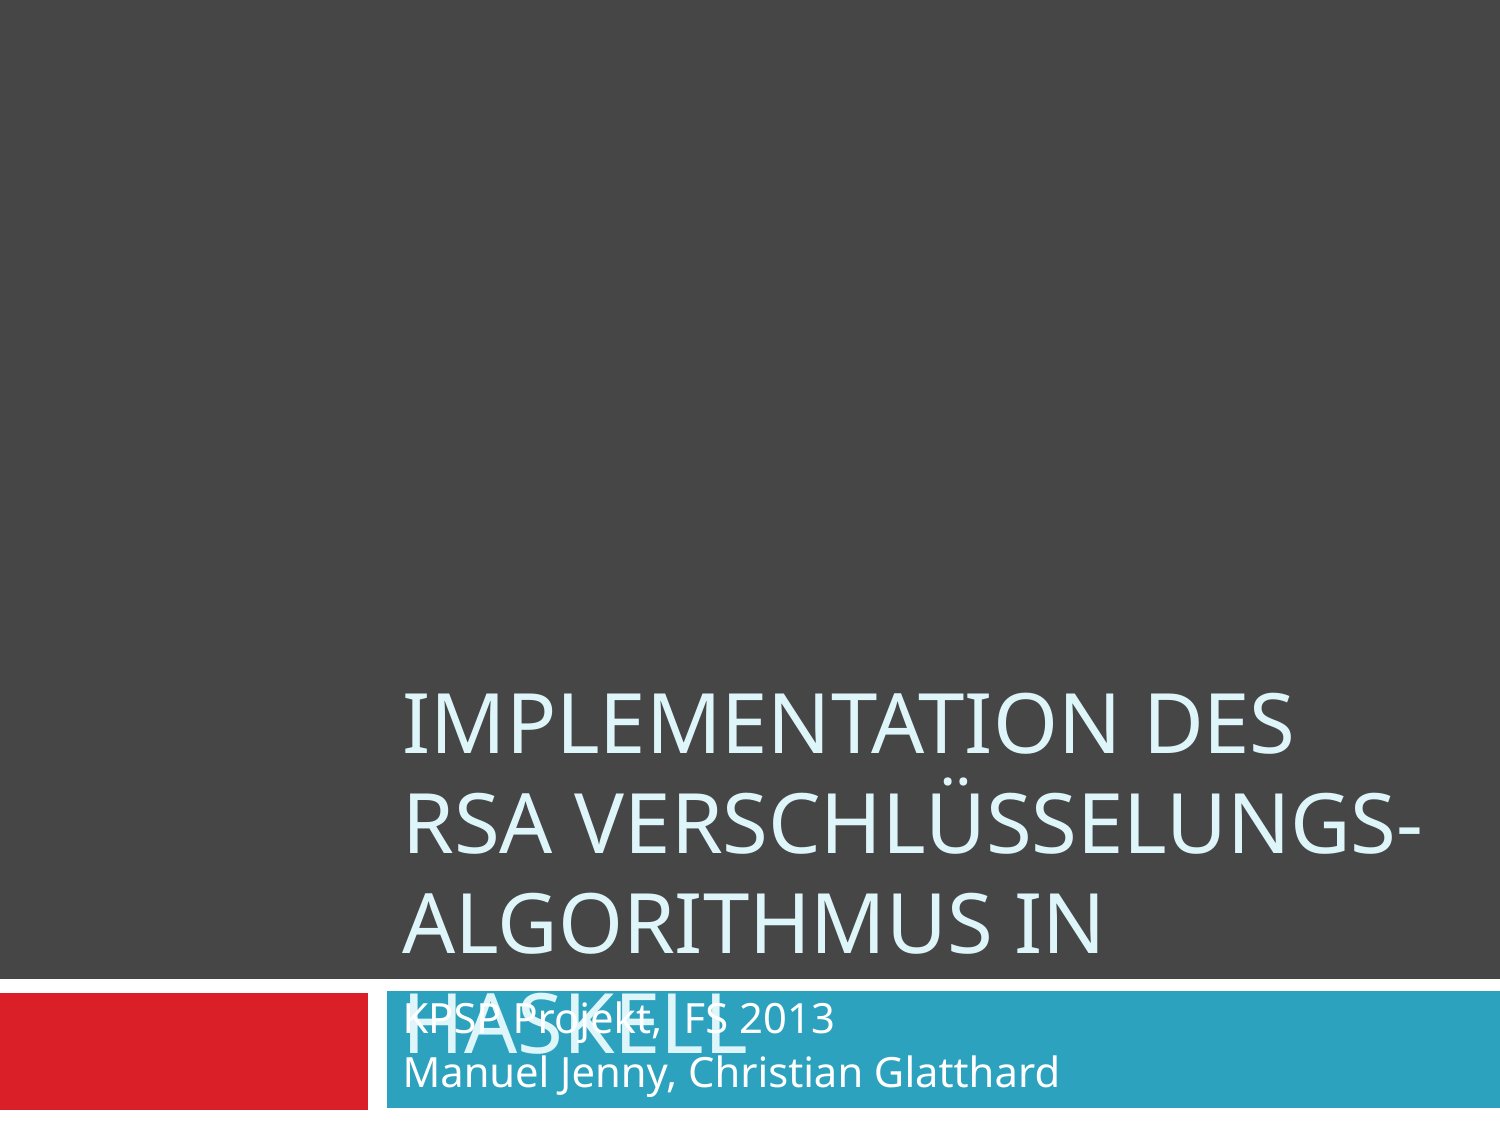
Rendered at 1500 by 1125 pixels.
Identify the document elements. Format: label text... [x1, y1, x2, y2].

subtitle KPSP Projekt, FS 2013 Manuel Jenny, Christian Glatthard [387, 992, 1488, 1105]
title Implementation des RSA Verschlüsselungs-algorithmus in Haskell [387, 662, 1451, 963]
